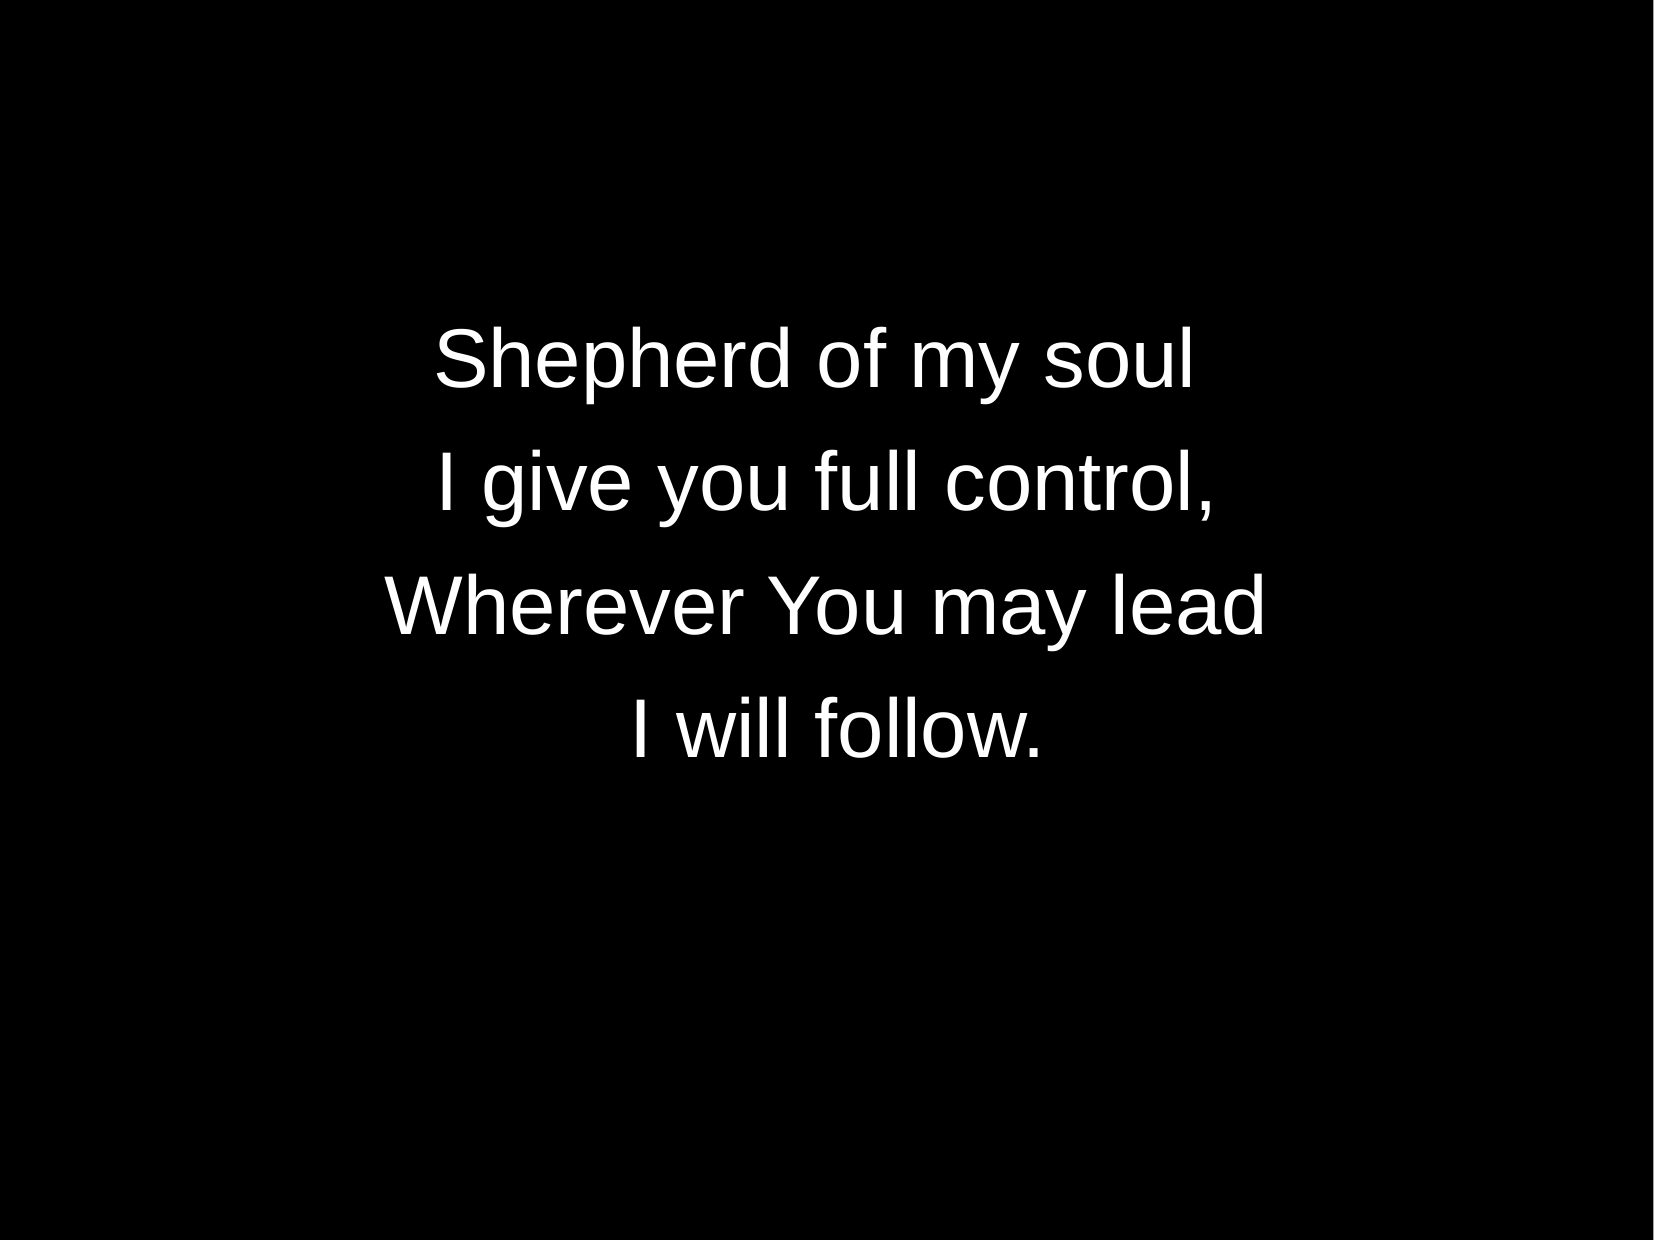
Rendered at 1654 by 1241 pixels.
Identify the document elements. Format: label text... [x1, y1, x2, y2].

list Shepherd of my soul I give you full control, Wherever You may lead I will follow. [0, 306, 1654, 1026]
